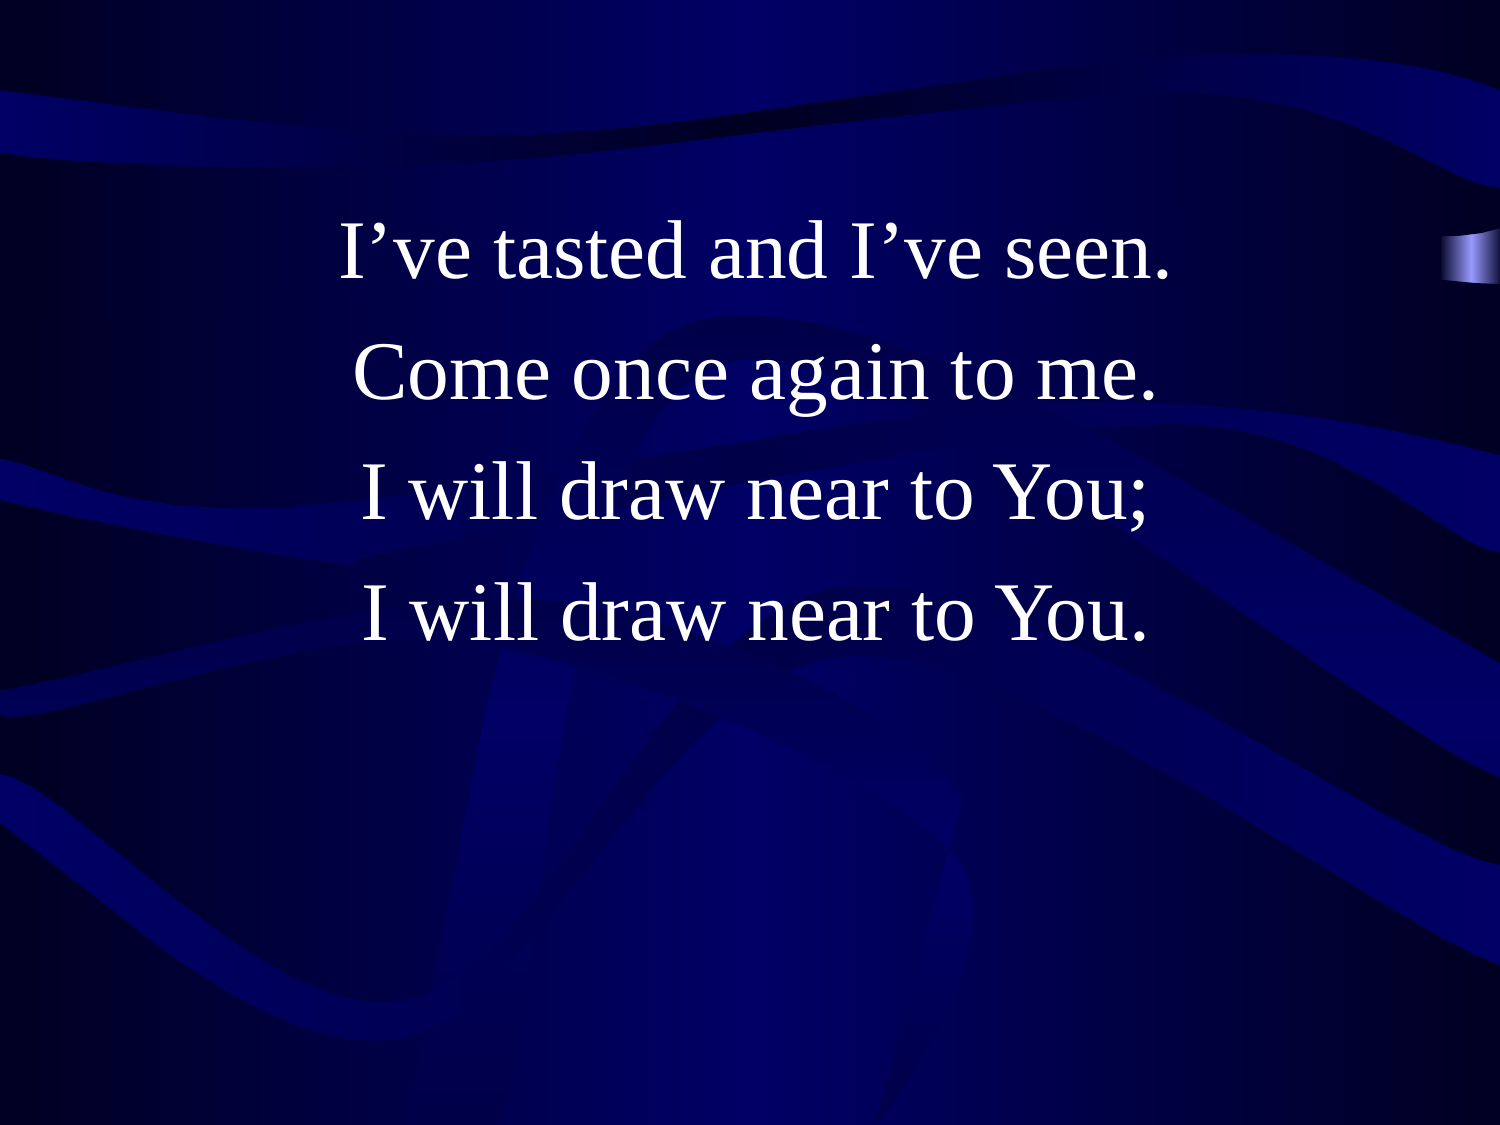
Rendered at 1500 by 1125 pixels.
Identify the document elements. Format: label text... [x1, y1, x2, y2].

subtitle I’ve tasted and I’ve seen. Come once again to me. I will draw near to You; I will draw near to You. [125, 187, 1388, 925]
